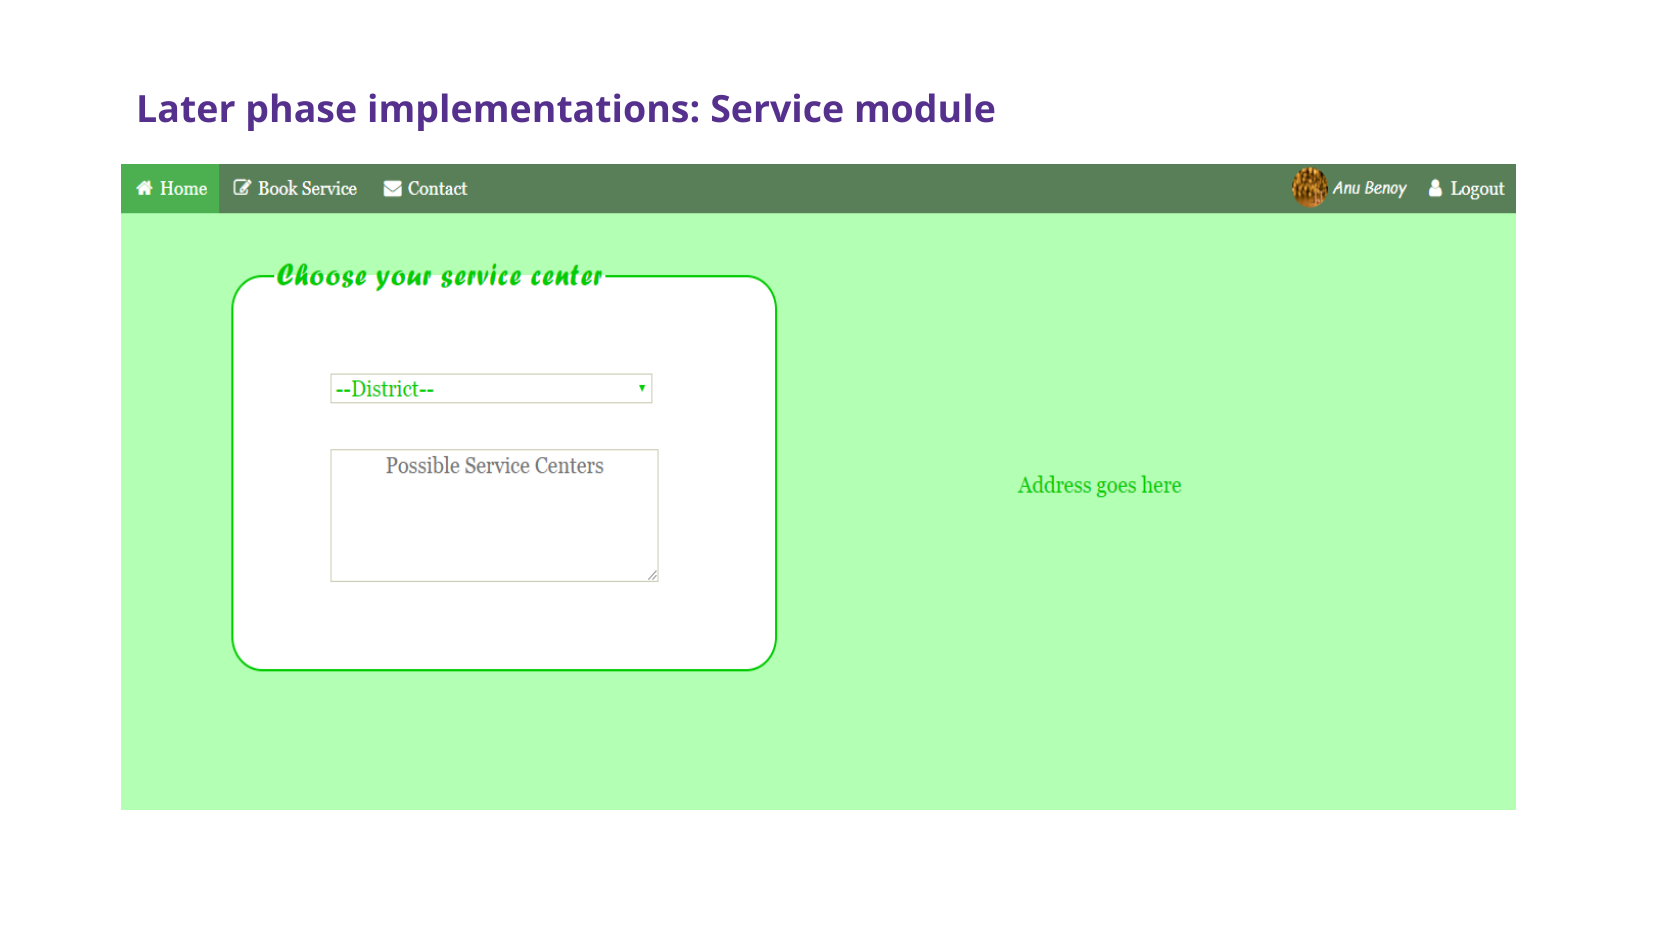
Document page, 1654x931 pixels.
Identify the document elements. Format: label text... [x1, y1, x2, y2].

text_box Later phase implementations: Service module [121, 75, 1066, 179]
picture [121, 164, 1516, 810]
